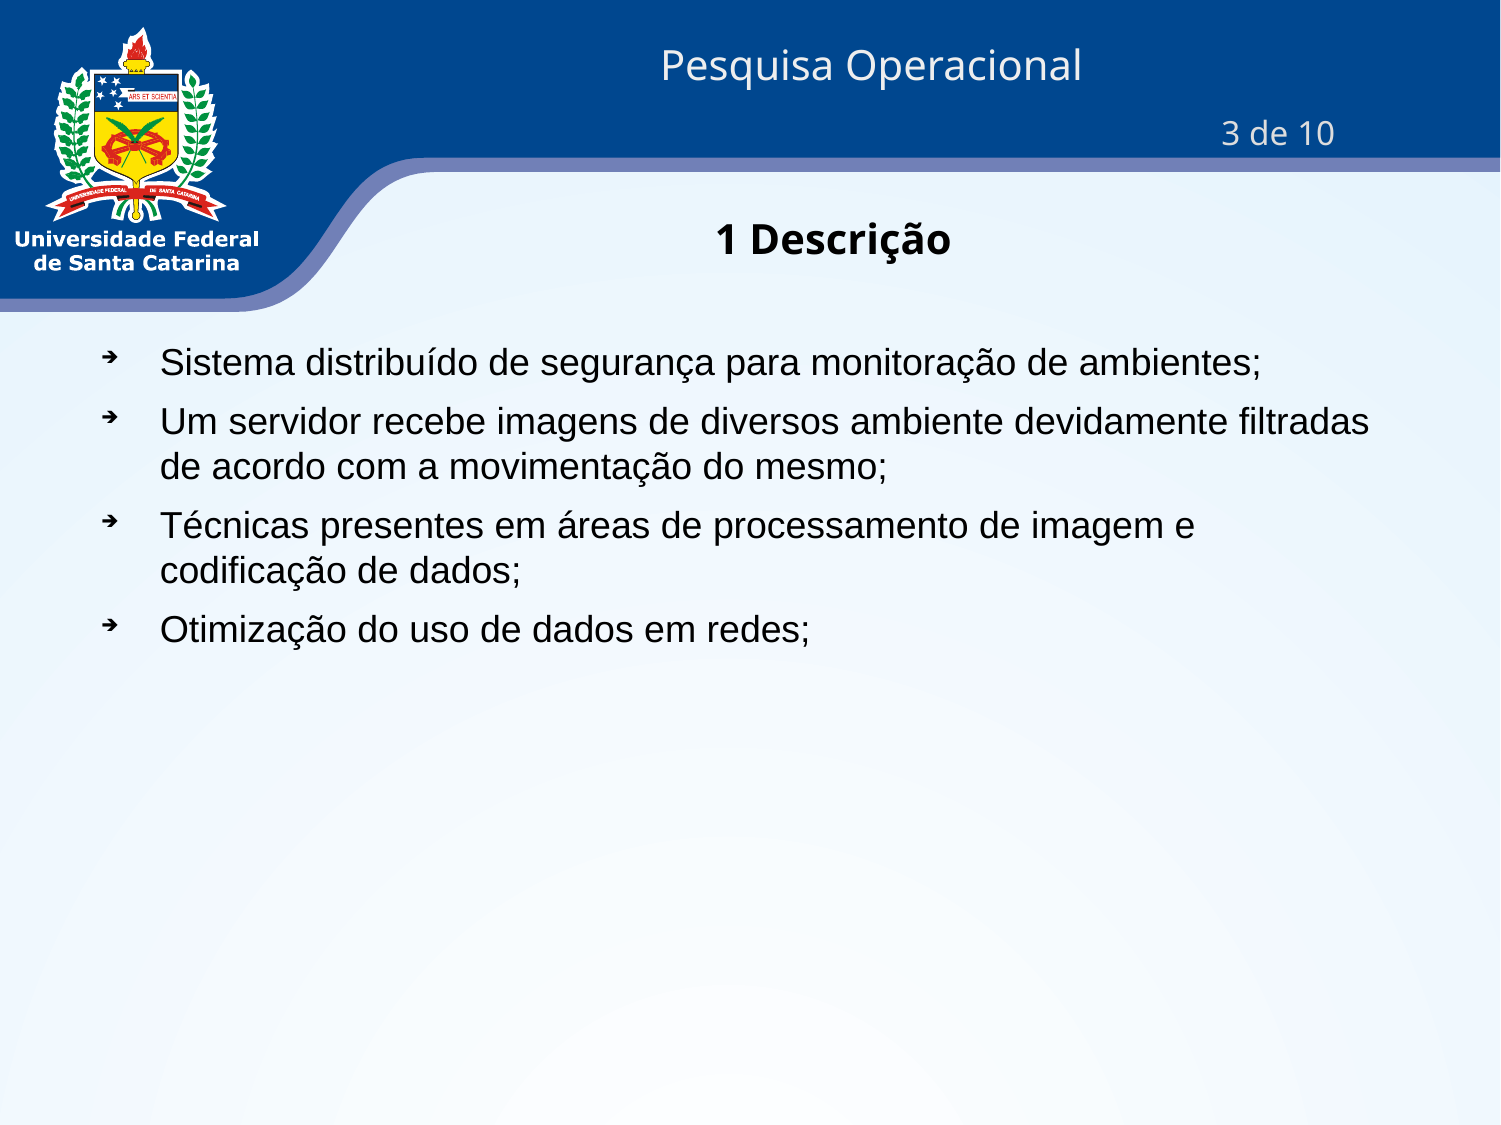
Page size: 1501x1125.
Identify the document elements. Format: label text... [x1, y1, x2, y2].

list Sistema distribuído de segurança para monitoração de ambientes; Um servidor recebe imagens de diversos ambiente devidamente filtradas de acordo com a movimentação do mesmo; Técnicas presentes em áreas de processamento de imagem e codificação de dados; Otimização do uso de dados em redes; [86, 330, 1395, 1073]
title 1 Descrição [298, 204, 1368, 318]
